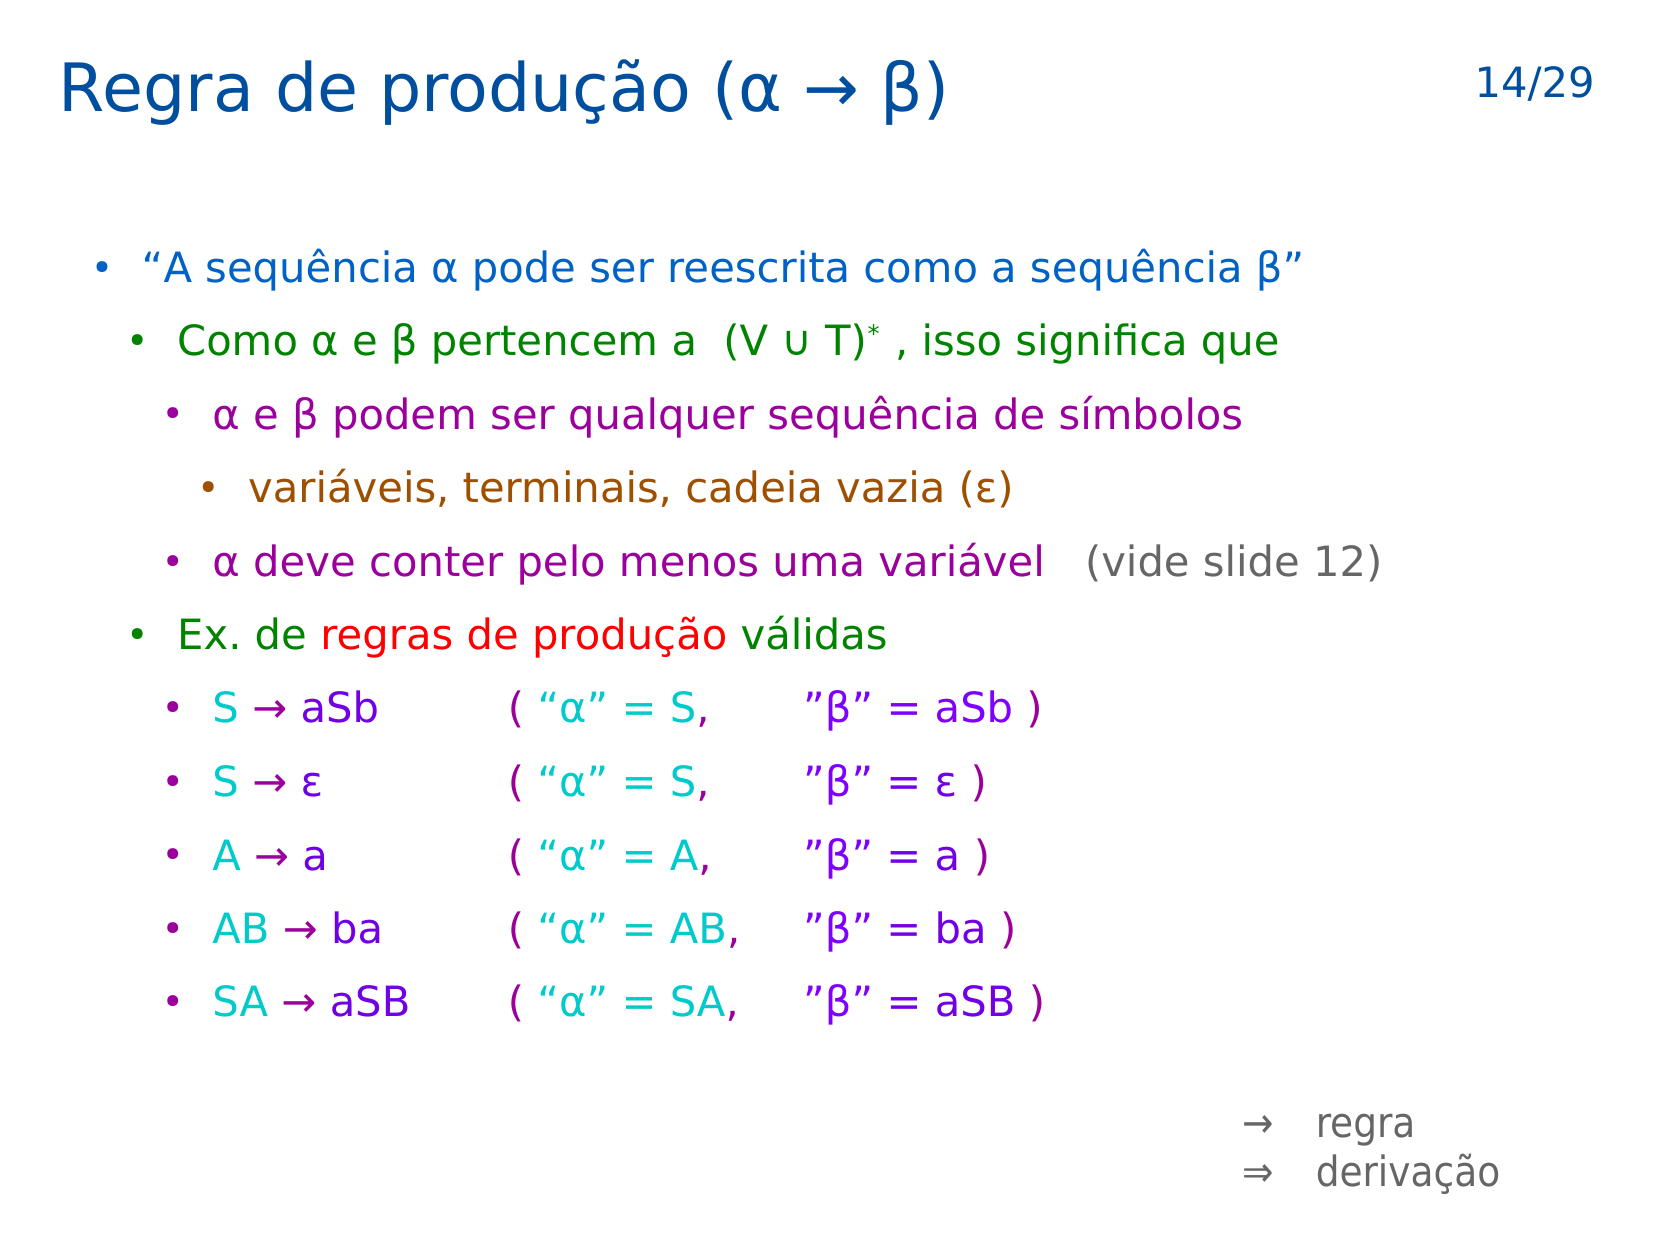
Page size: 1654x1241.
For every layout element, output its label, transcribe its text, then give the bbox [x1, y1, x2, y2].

list “A sequência α pode ser reescrita como a sequência β” Como α e β pertencem a (V ∪ T)* , isso significa que α e β podem ser qualquer sequência de símbolos variáveis, terminais, cadeia vazia (ε) α deve conter pelo menos uma variável (vide slide 12) Ex. de regras de produção válidas S → aSb ( “α” = S, ”β” = aSb ) S → ε ( “α” = S, ”β” = ε ) A → a ( “α” = A, ”β” = a ) AB → ba ( “α” = AB, ”β” = ba ) SA → aSB ( “α” = SA, ”β” = aSB ) [59, 236, 1595, 1211]
text_box → regra ⇒ derivação [1227, 1091, 1654, 1224]
title Regra de produção (α → β) [59, 29, 1625, 148]
